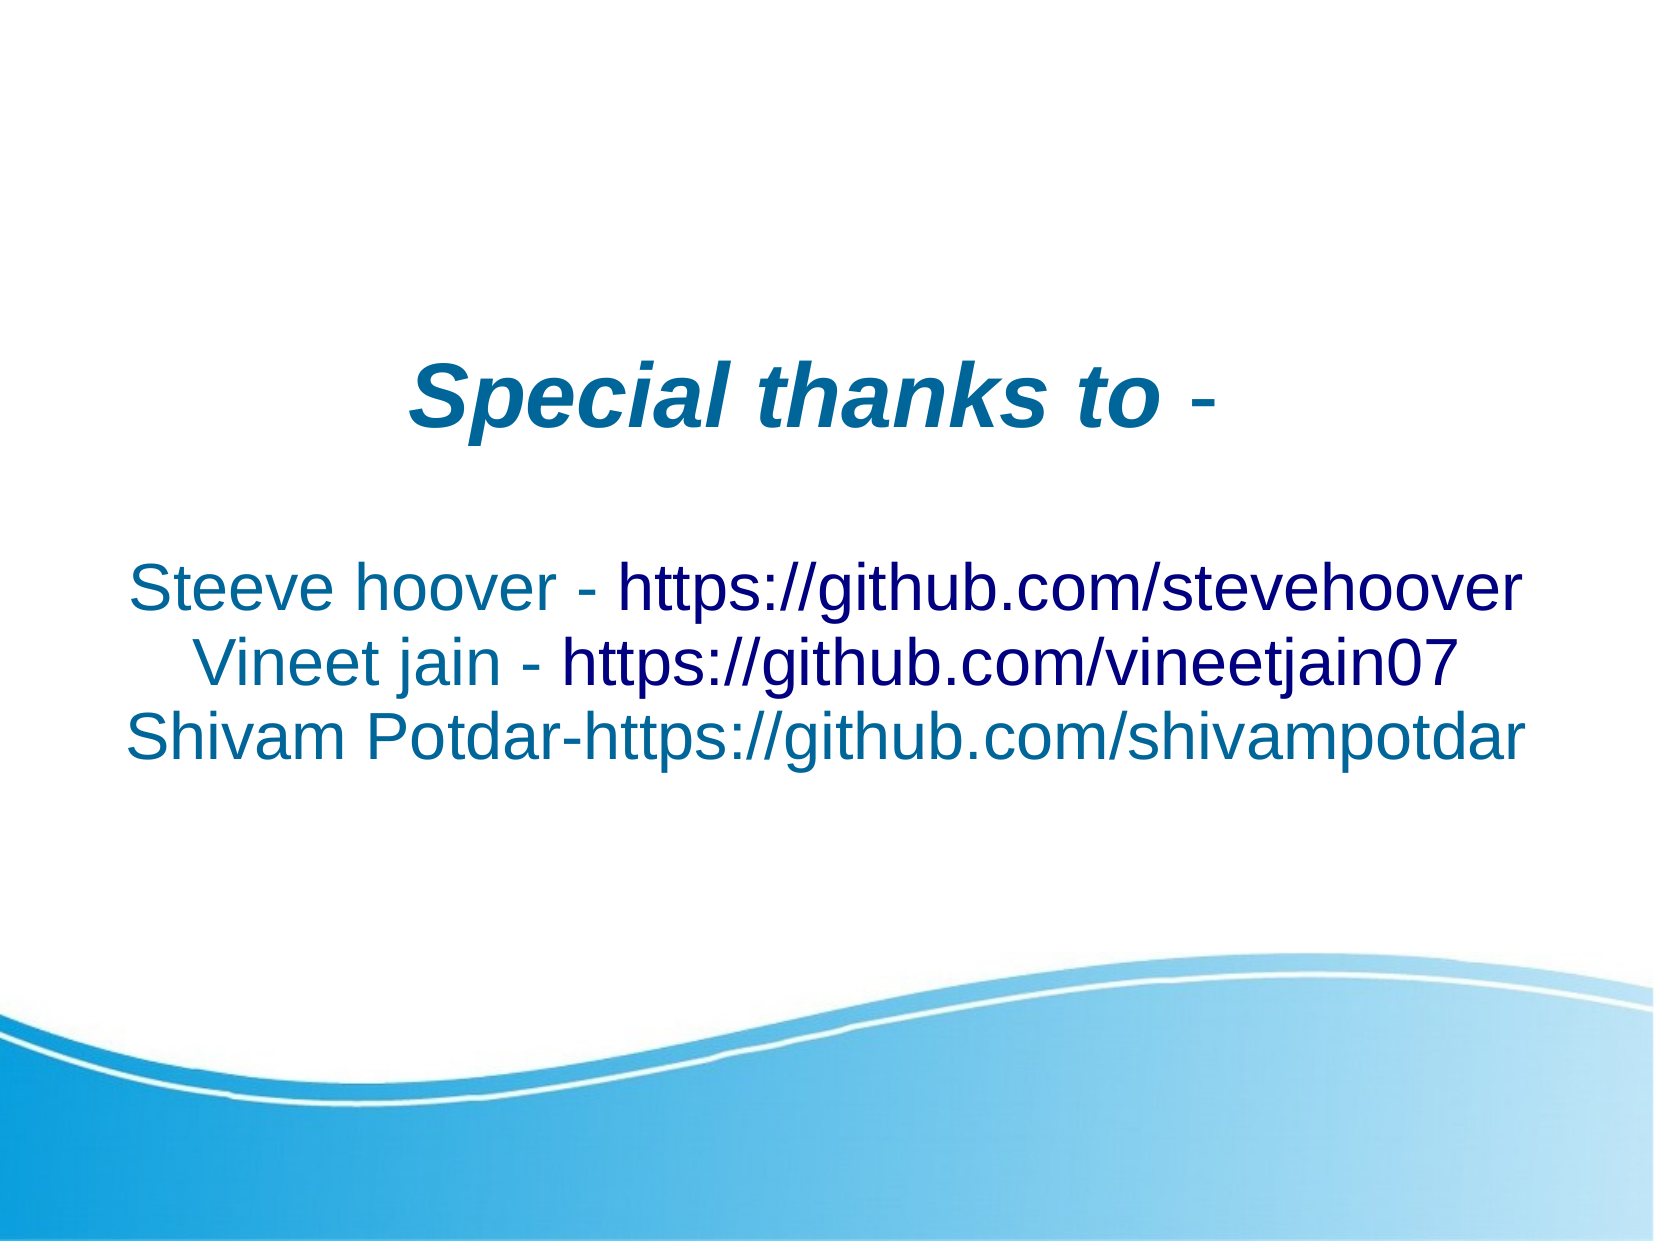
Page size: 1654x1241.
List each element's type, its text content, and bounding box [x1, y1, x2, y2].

title Special thanks to - Steeve hoover - https://github.com/stevehoover Vineet jain - https://github.com/vineetjain07 Shivam Potdar-https://github.com/shivampotdar [59, 344, 1595, 775]
picture [0, 952, 1654, 1241]
